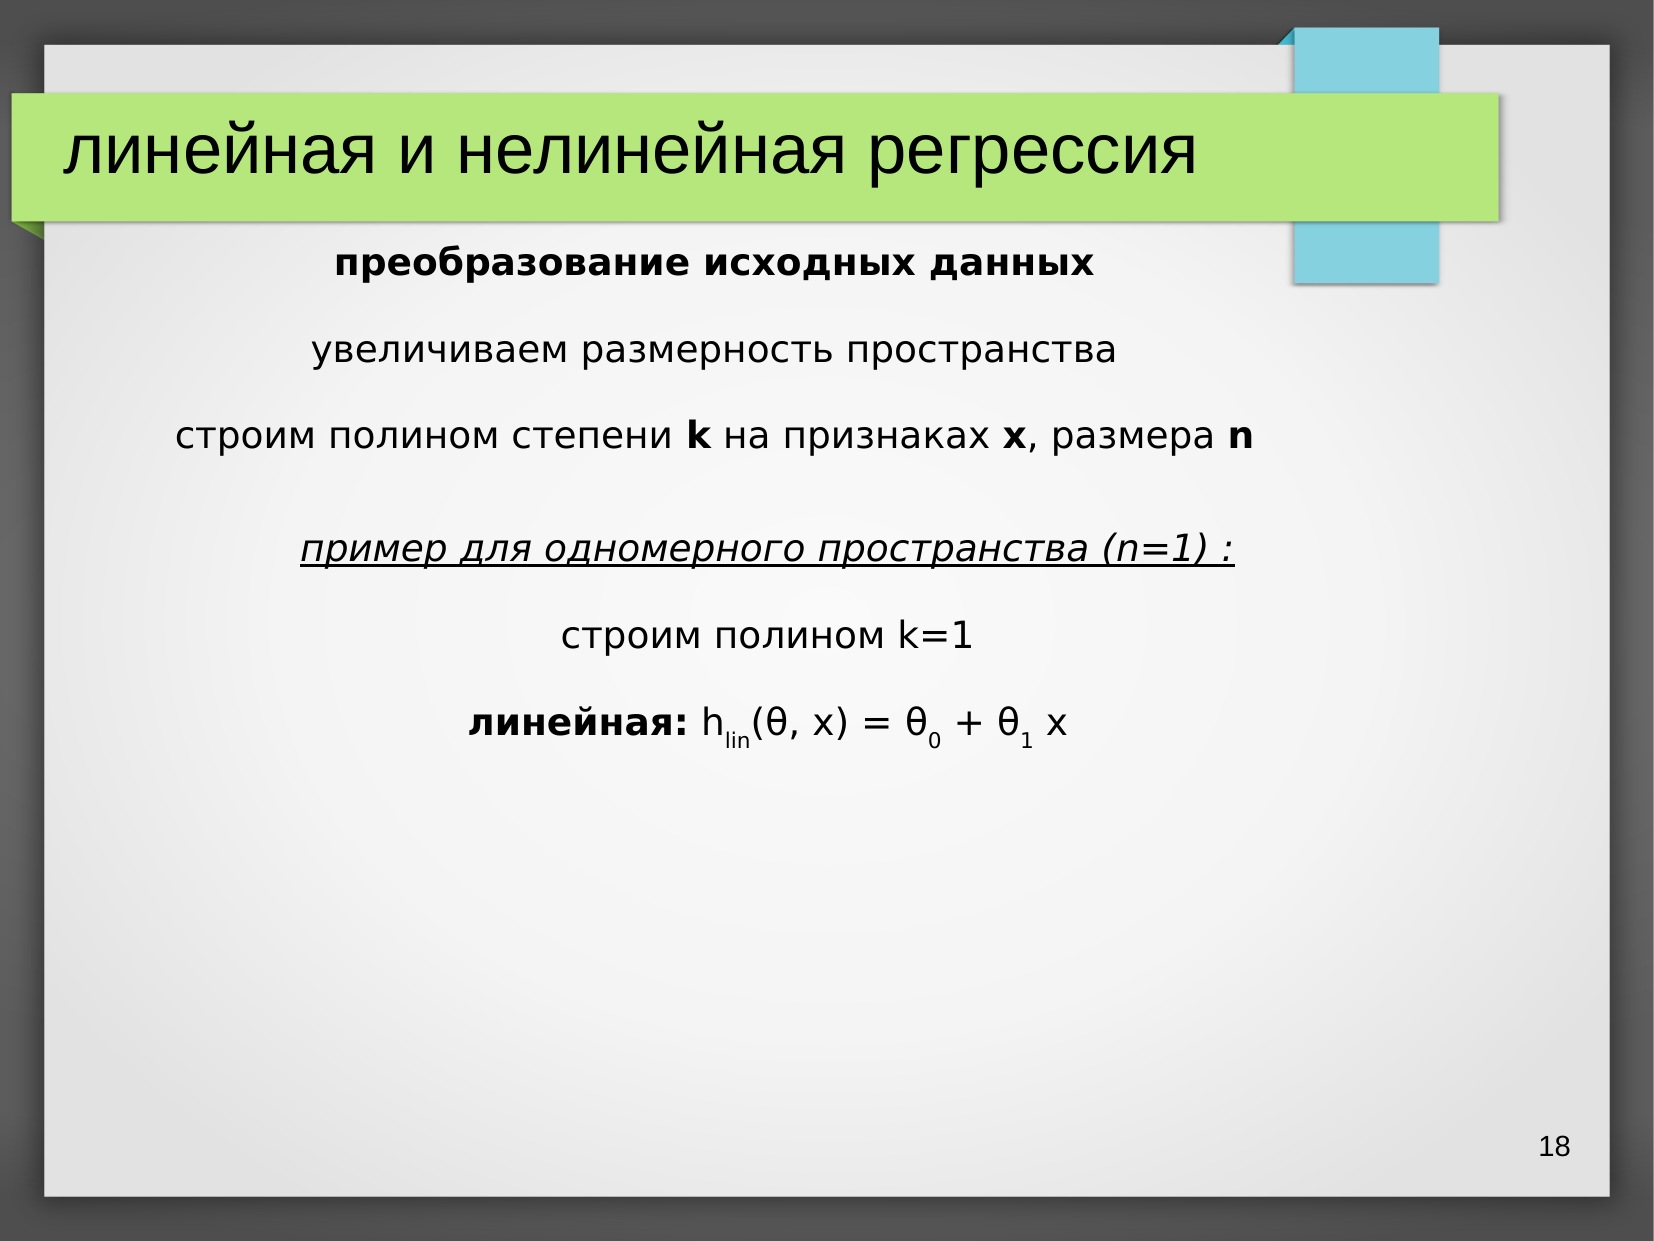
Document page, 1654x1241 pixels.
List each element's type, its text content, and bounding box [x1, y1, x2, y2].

text_box преобразование исходных данных увеличиваем размерность пространства строим полином степени k на признаках x, размера n [141, 232, 1288, 473]
text_box пример для одномерного пространства (n=1) : строим полином k=1 линейная: hlin(θ, x) = θ0 + θ1 x [224, 519, 1312, 1004]
title линейная и нелинейная регрессия [63, 106, 1469, 193]
picture [0, 0, 1654, 1241]
